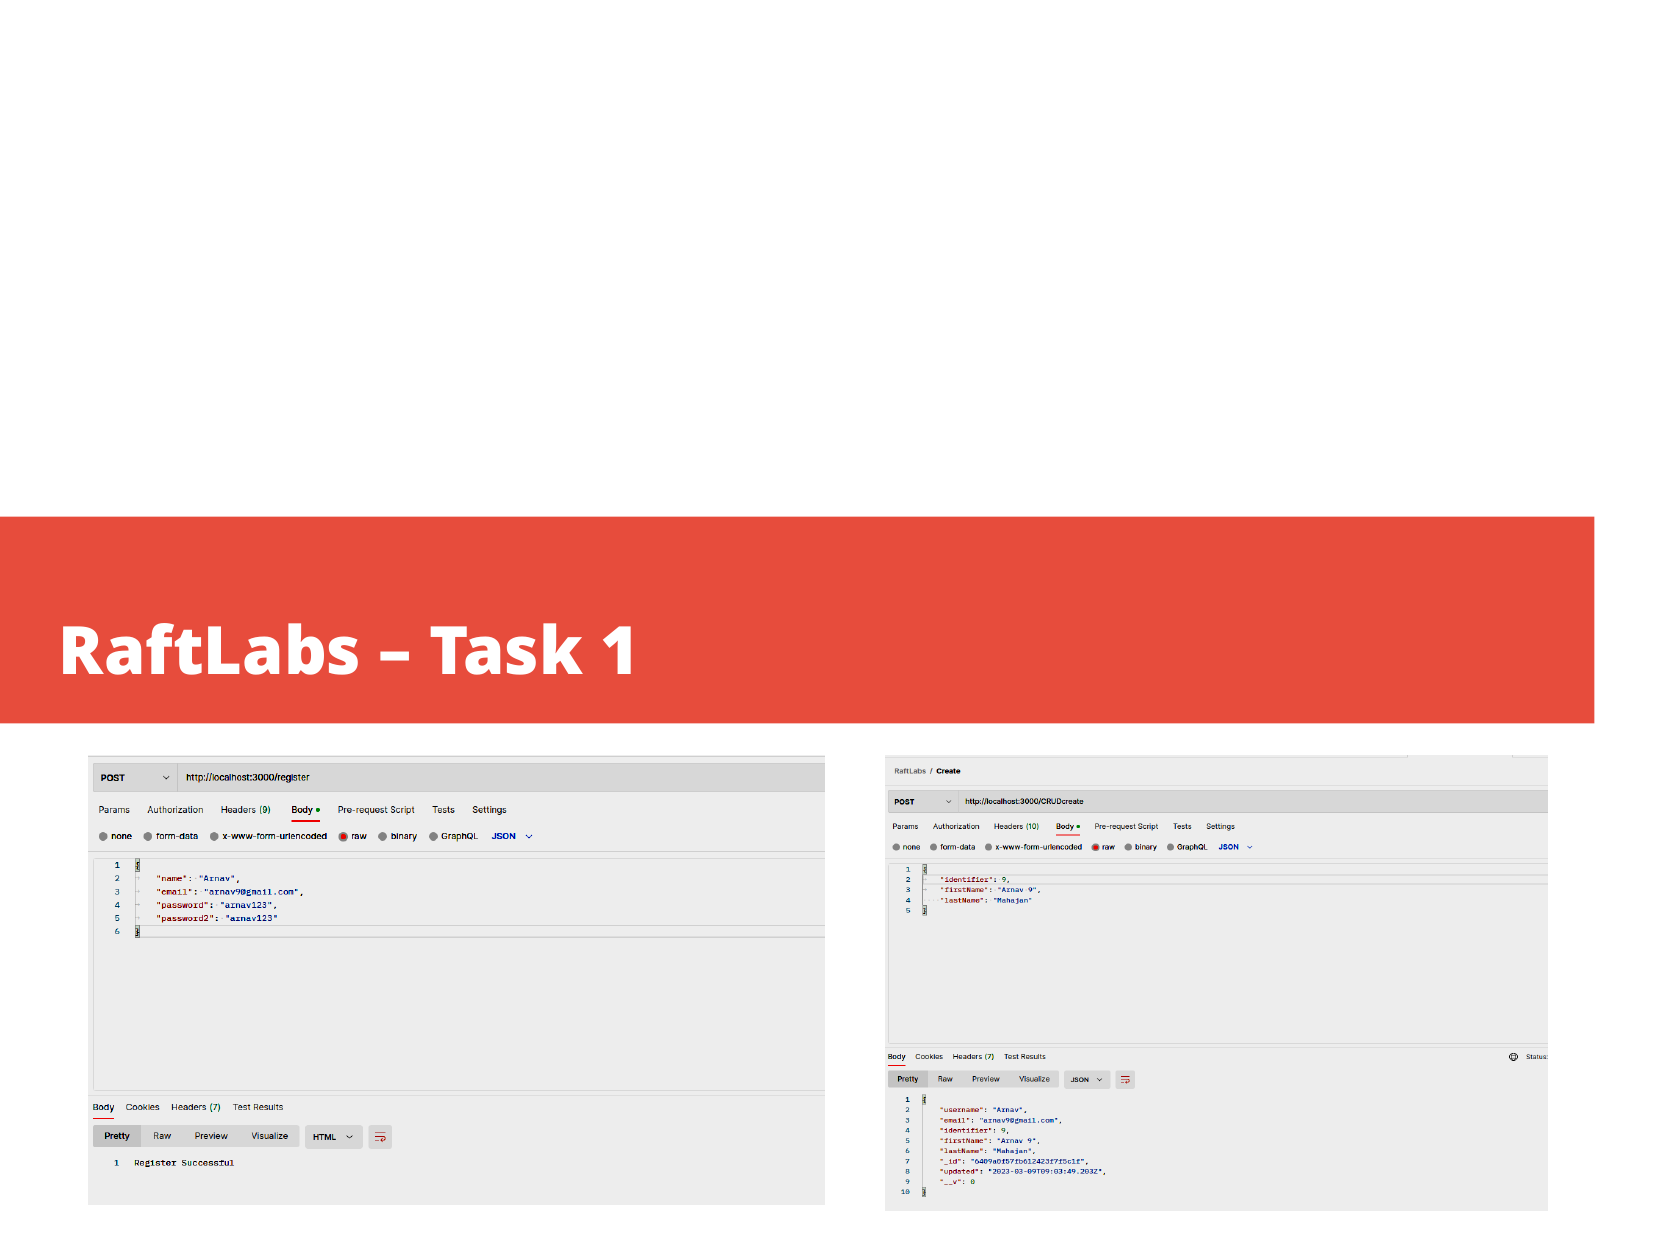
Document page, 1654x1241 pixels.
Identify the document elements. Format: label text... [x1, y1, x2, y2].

title RaftLabs – Task 1 [59, 546, 1595, 694]
picture [885, 755, 1548, 1211]
picture [88, 755, 825, 1205]
